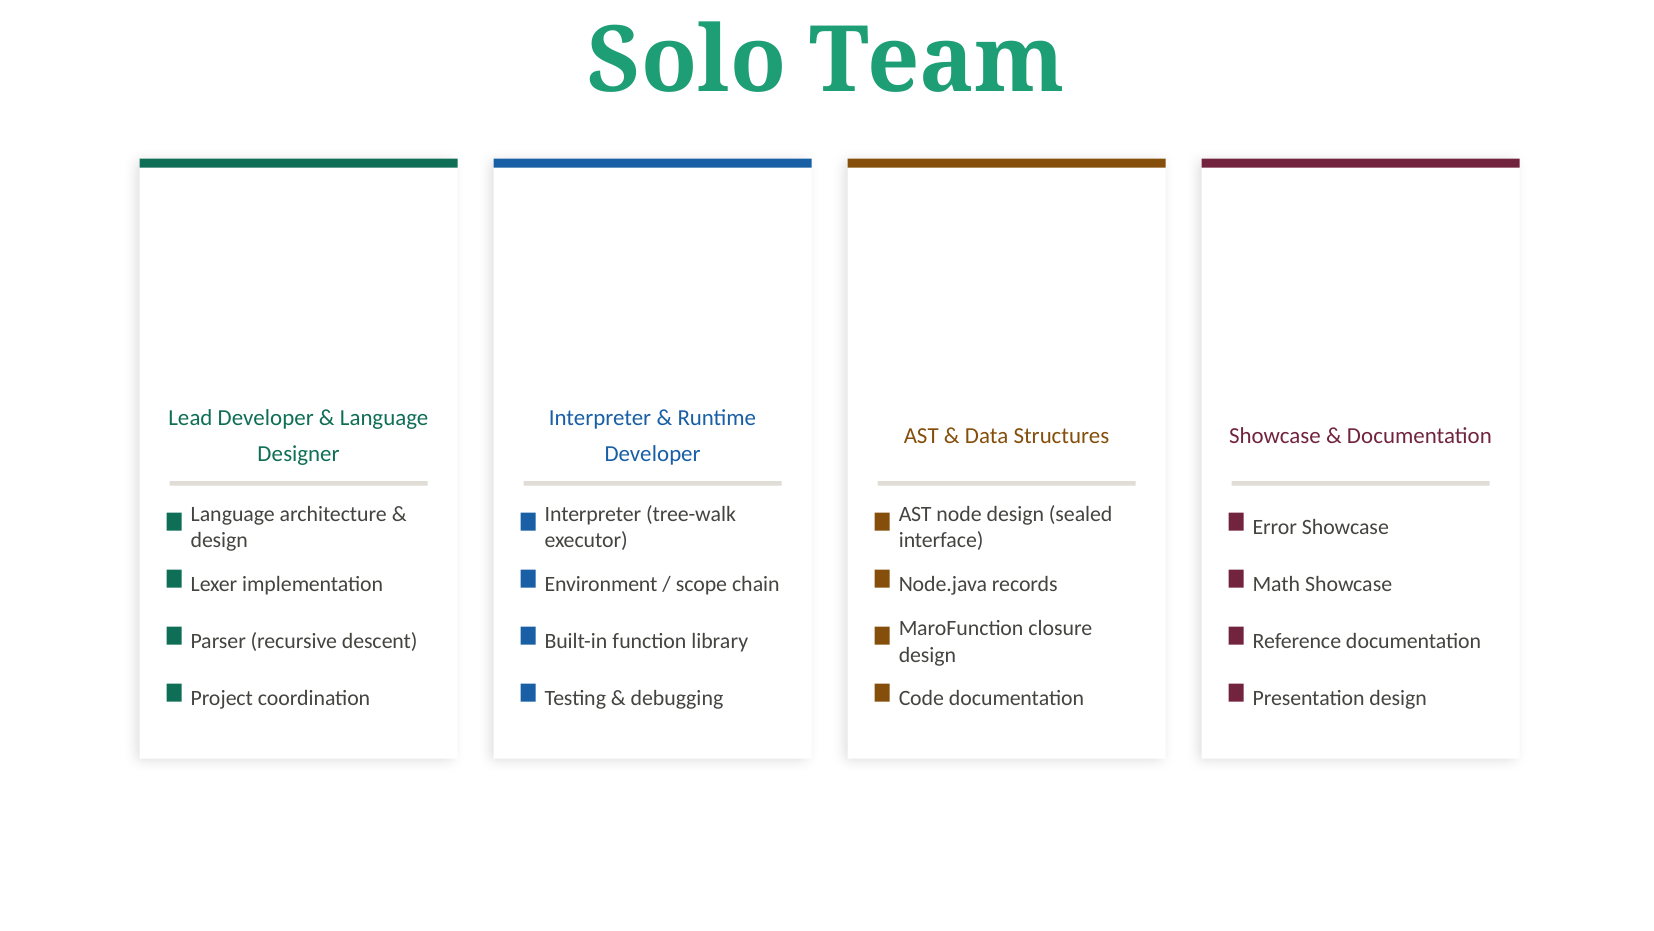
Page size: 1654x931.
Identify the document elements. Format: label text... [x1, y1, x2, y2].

text_box AST & Data Structures [862, 392, 1151, 468]
title Solo Team [82, 0, 1571, 134]
text_box Project coordination [190, 671, 442, 723]
text_box Lead Developer & Language Designer [154, 392, 443, 468]
text_box Lexer implementation [190, 557, 442, 609]
text_box AST node design (sealed interface) [898, 500, 1150, 552]
text_box [847, 158, 1166, 759]
text_box [493, 158, 812, 759]
text_box Interpreter & Runtime Developer [508, 392, 797, 468]
text_box Math Showcase [1252, 557, 1504, 609]
text_box Error Showcase [1252, 500, 1504, 552]
text_box MaroFunction closure design [898, 614, 1150, 666]
text_box Showcase & Documentation [1216, 392, 1505, 468]
text_box Presentation design [1252, 671, 1504, 723]
text_box [1201, 158, 1520, 759]
text_box Testing & debugging [544, 671, 796, 723]
text_box [139, 158, 458, 759]
text_box Parser (recursive descent) [190, 614, 442, 666]
text_box Environment / scope chain [544, 557, 796, 609]
text_box Language architecture & design [190, 500, 442, 552]
text_box Node.java records [898, 557, 1150, 609]
text_box Code documentation [898, 671, 1150, 723]
text_box Reference documentation [1252, 614, 1504, 666]
text_box Interpreter (tree-walk executor) [544, 500, 796, 552]
text_box Built-in function library [544, 614, 796, 666]
